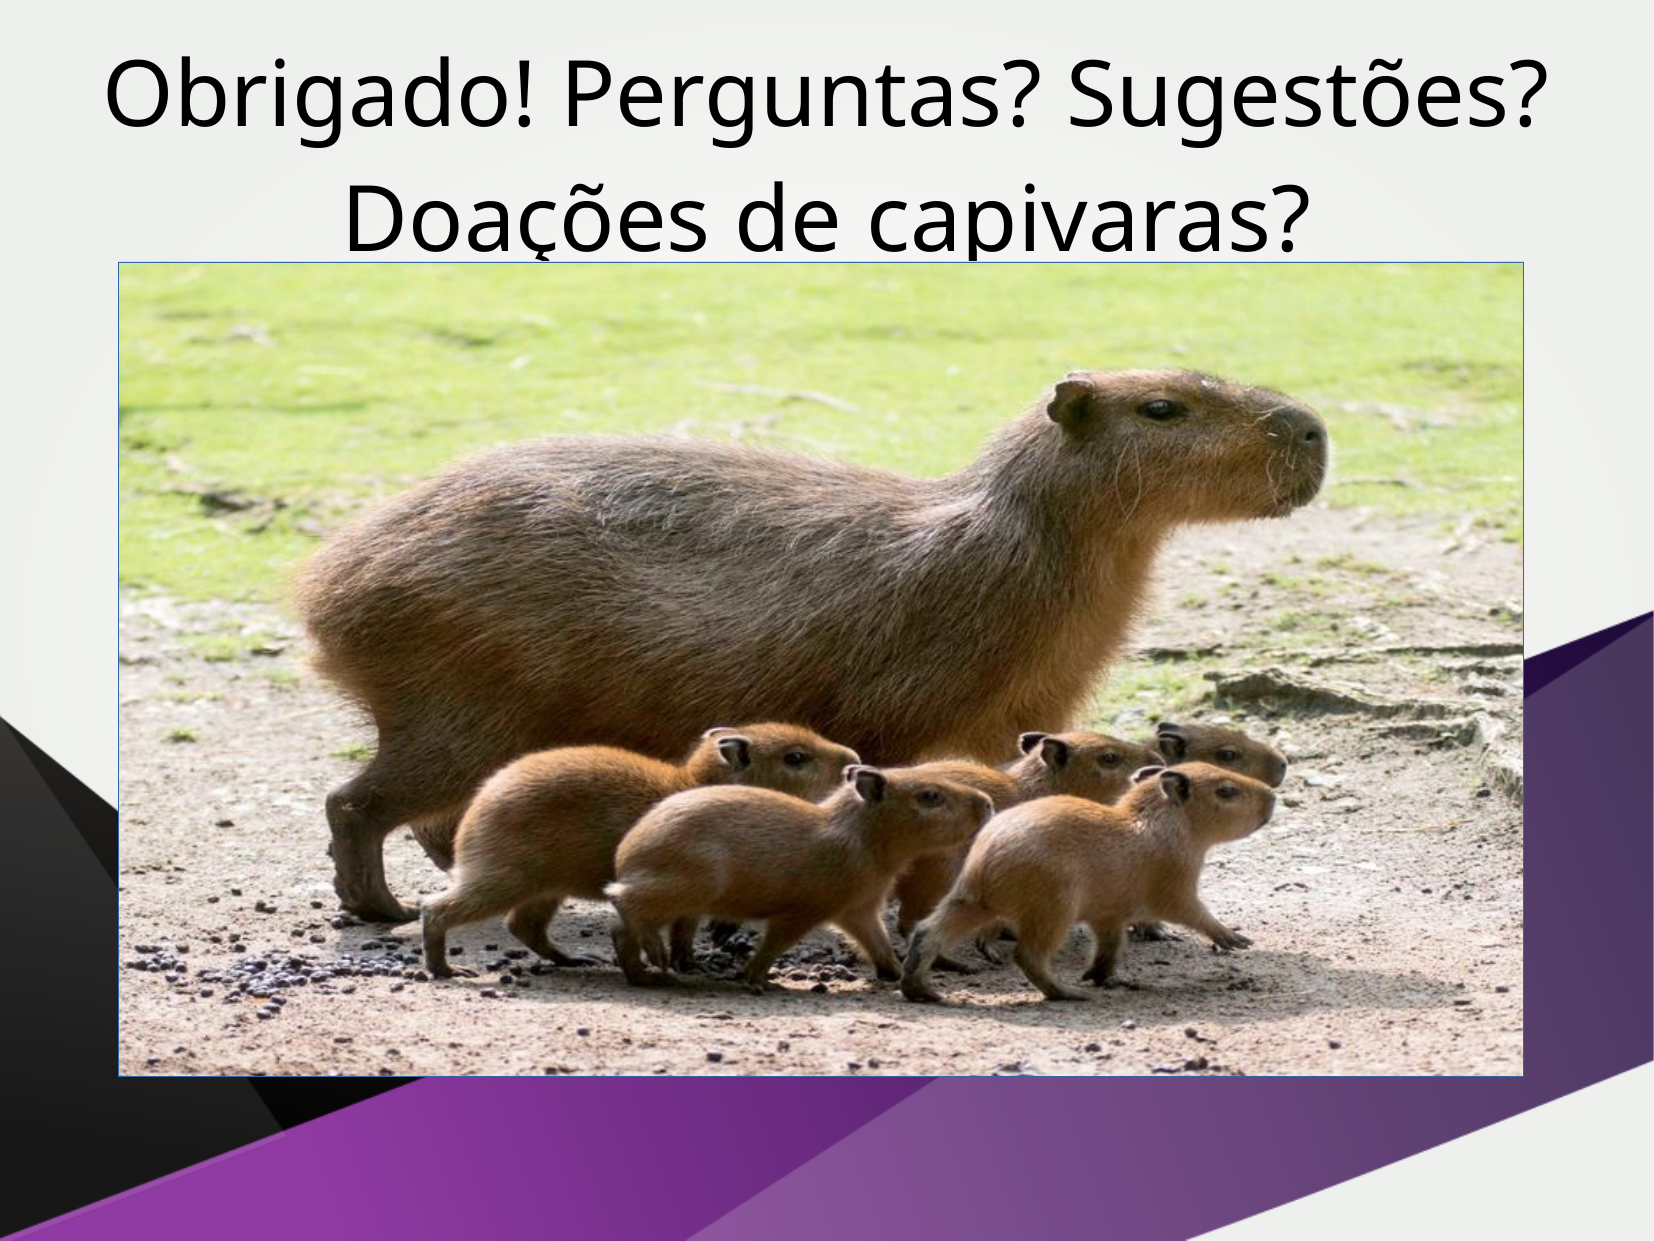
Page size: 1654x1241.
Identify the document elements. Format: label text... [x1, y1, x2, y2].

title Obrigado! Perguntas? Sugestões? Doações de capivaras? [82, 43, 1571, 263]
picture [0, 0, 1654, 1241]
